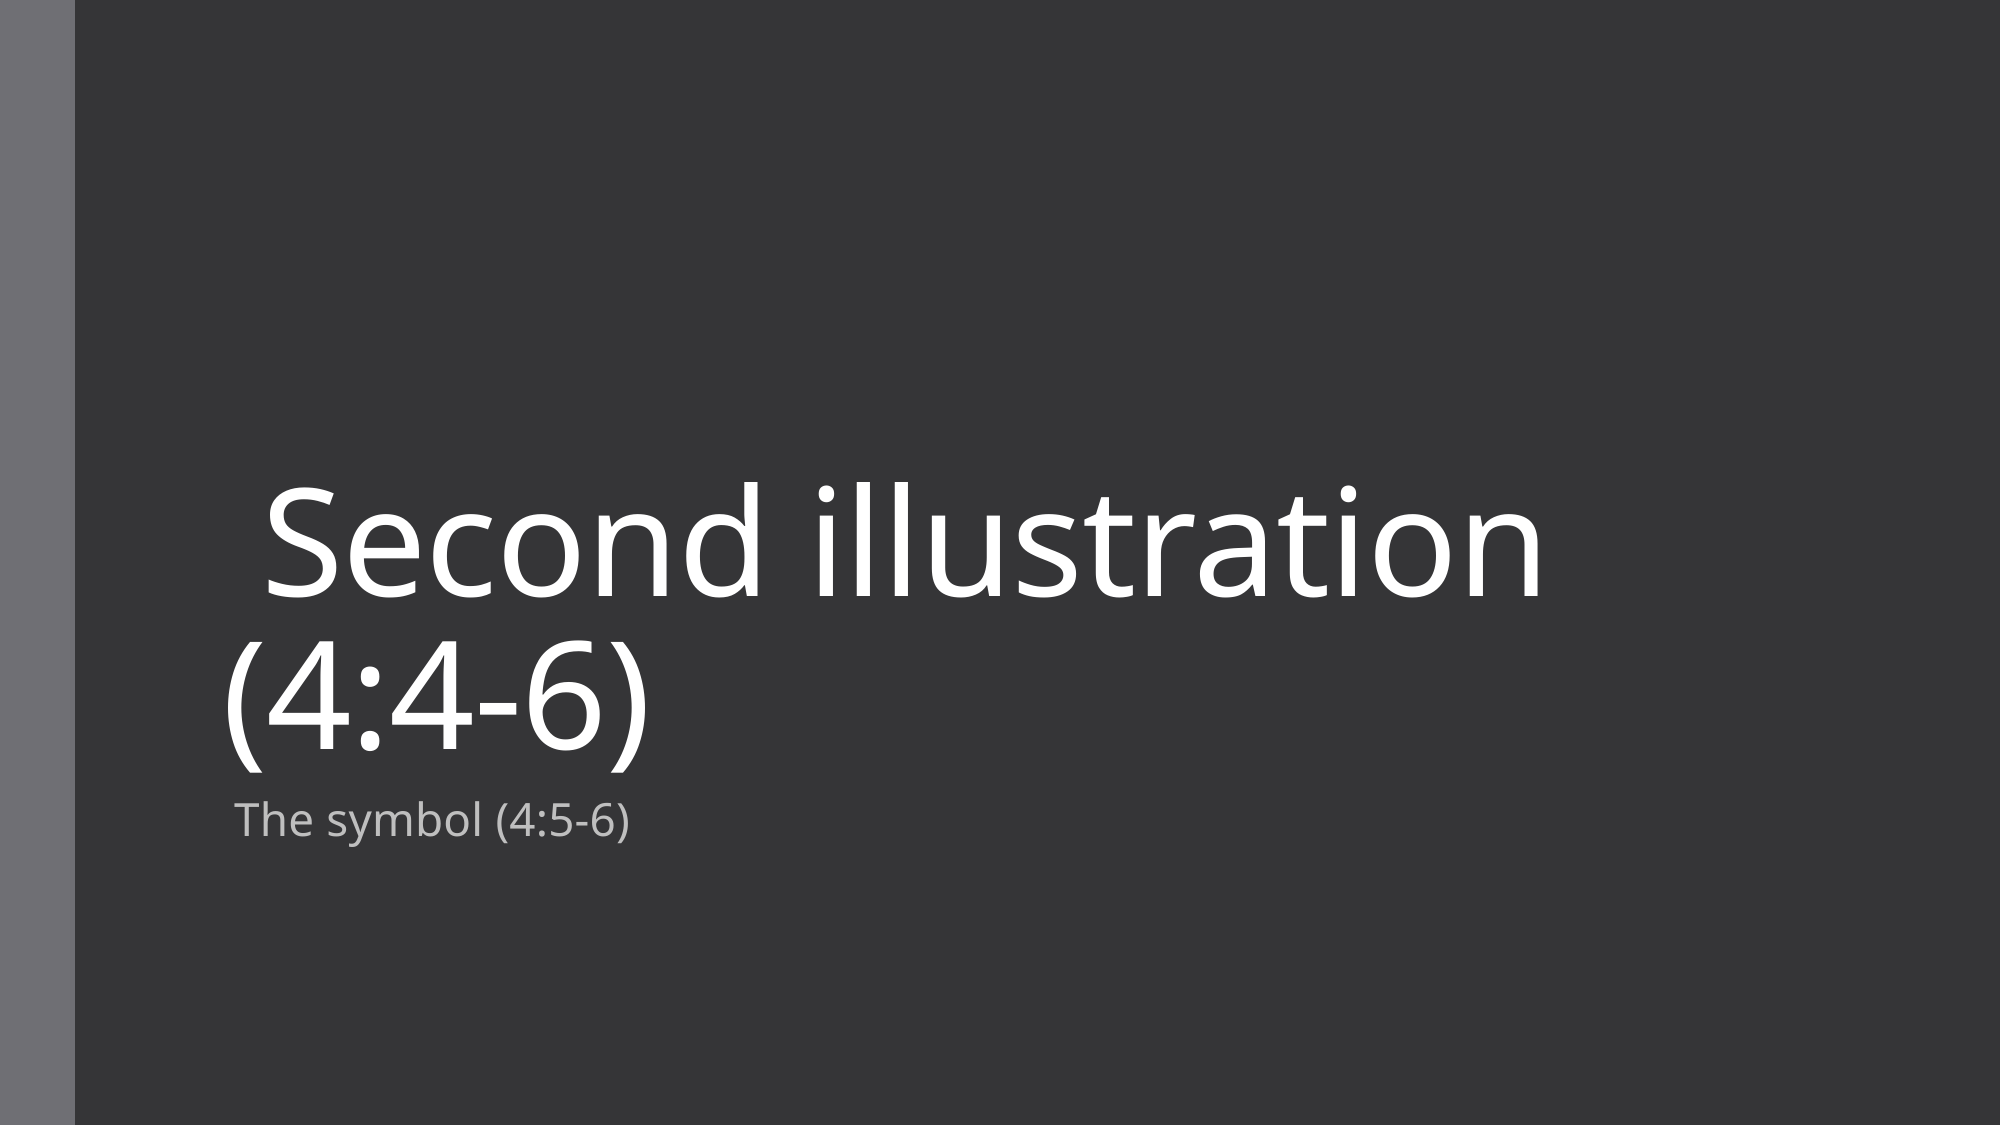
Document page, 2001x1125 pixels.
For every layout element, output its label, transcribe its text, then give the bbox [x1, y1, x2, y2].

title Second illustration (4:4-6) [206, 124, 1752, 787]
subtitle The symbol (4:5-6) [206, 787, 1752, 1066]
